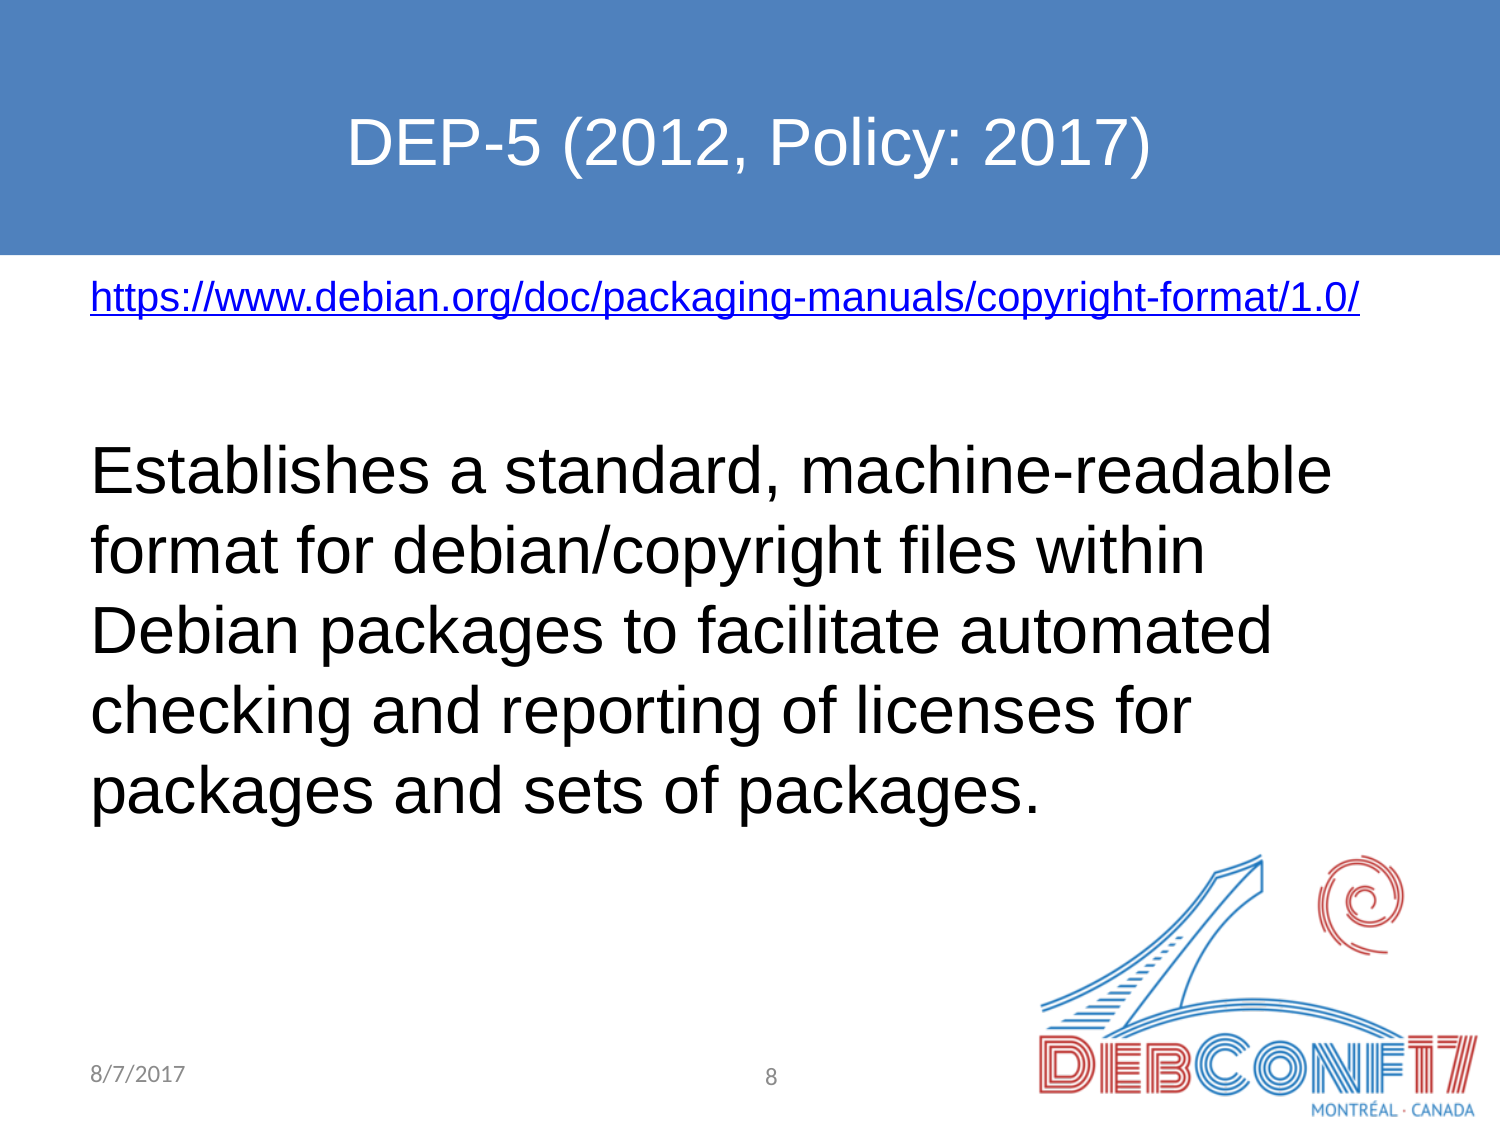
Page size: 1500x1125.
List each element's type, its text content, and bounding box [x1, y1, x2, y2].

list https://www.debian.org/doc/packaging-manuals/copyright-format/1.0/ Establishes a standard, machine-readable format for debian/copyright files within Debian packages to facilitate automated checking and reporting of licenses for packages and sets of packages. [75, 262, 1425, 1005]
picture [999, 806, 1500, 1125]
title DEP-5 (2012, Policy: 2017) [75, 45, 1425, 233]
slide_number 8/7/2017 [75, 1042, 425, 1103]
slide_number 19 [442, 1045, 793, 1106]
